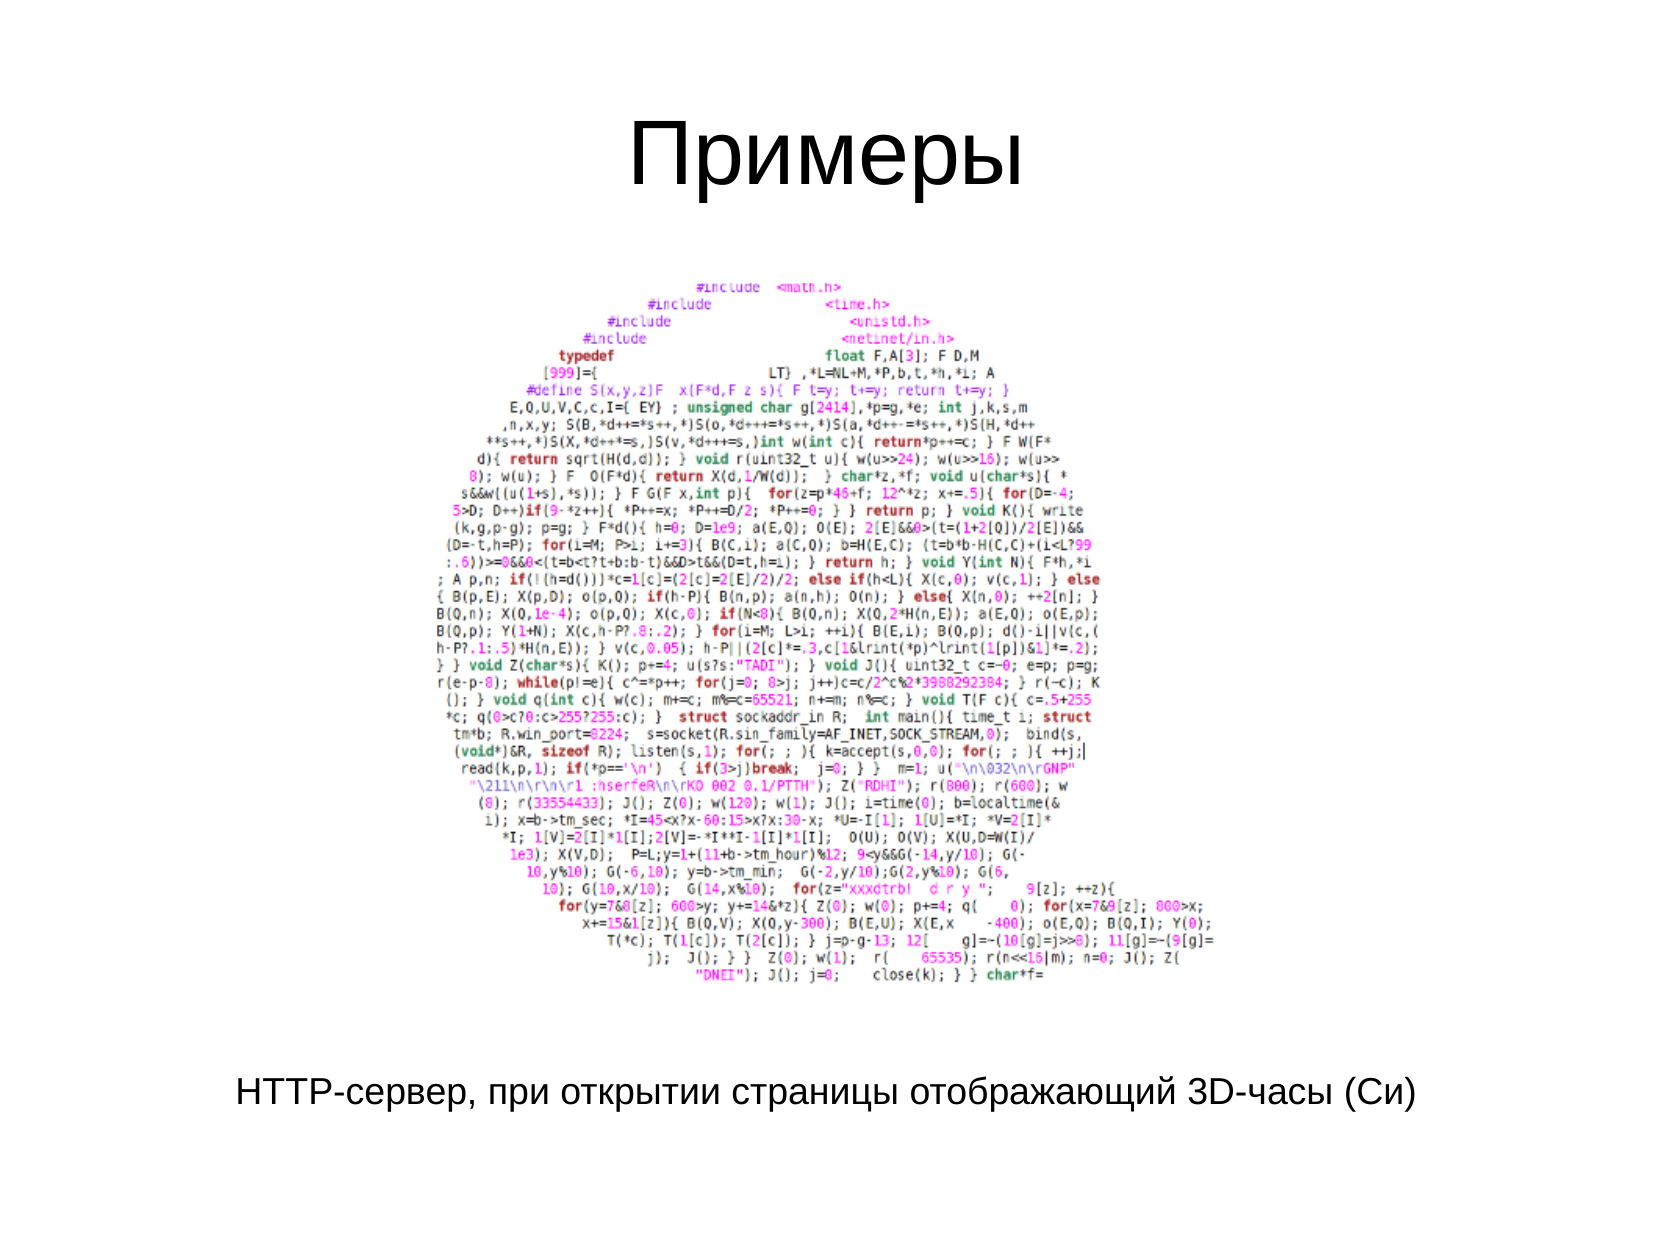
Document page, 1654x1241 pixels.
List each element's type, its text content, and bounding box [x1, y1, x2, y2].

title Примеры [82, 49, 1571, 257]
text_box HTTP-сервер, при открытии страницы отображающий 3D-часы (Си) [220, 1062, 1433, 1120]
picture [436, 283, 1218, 990]
